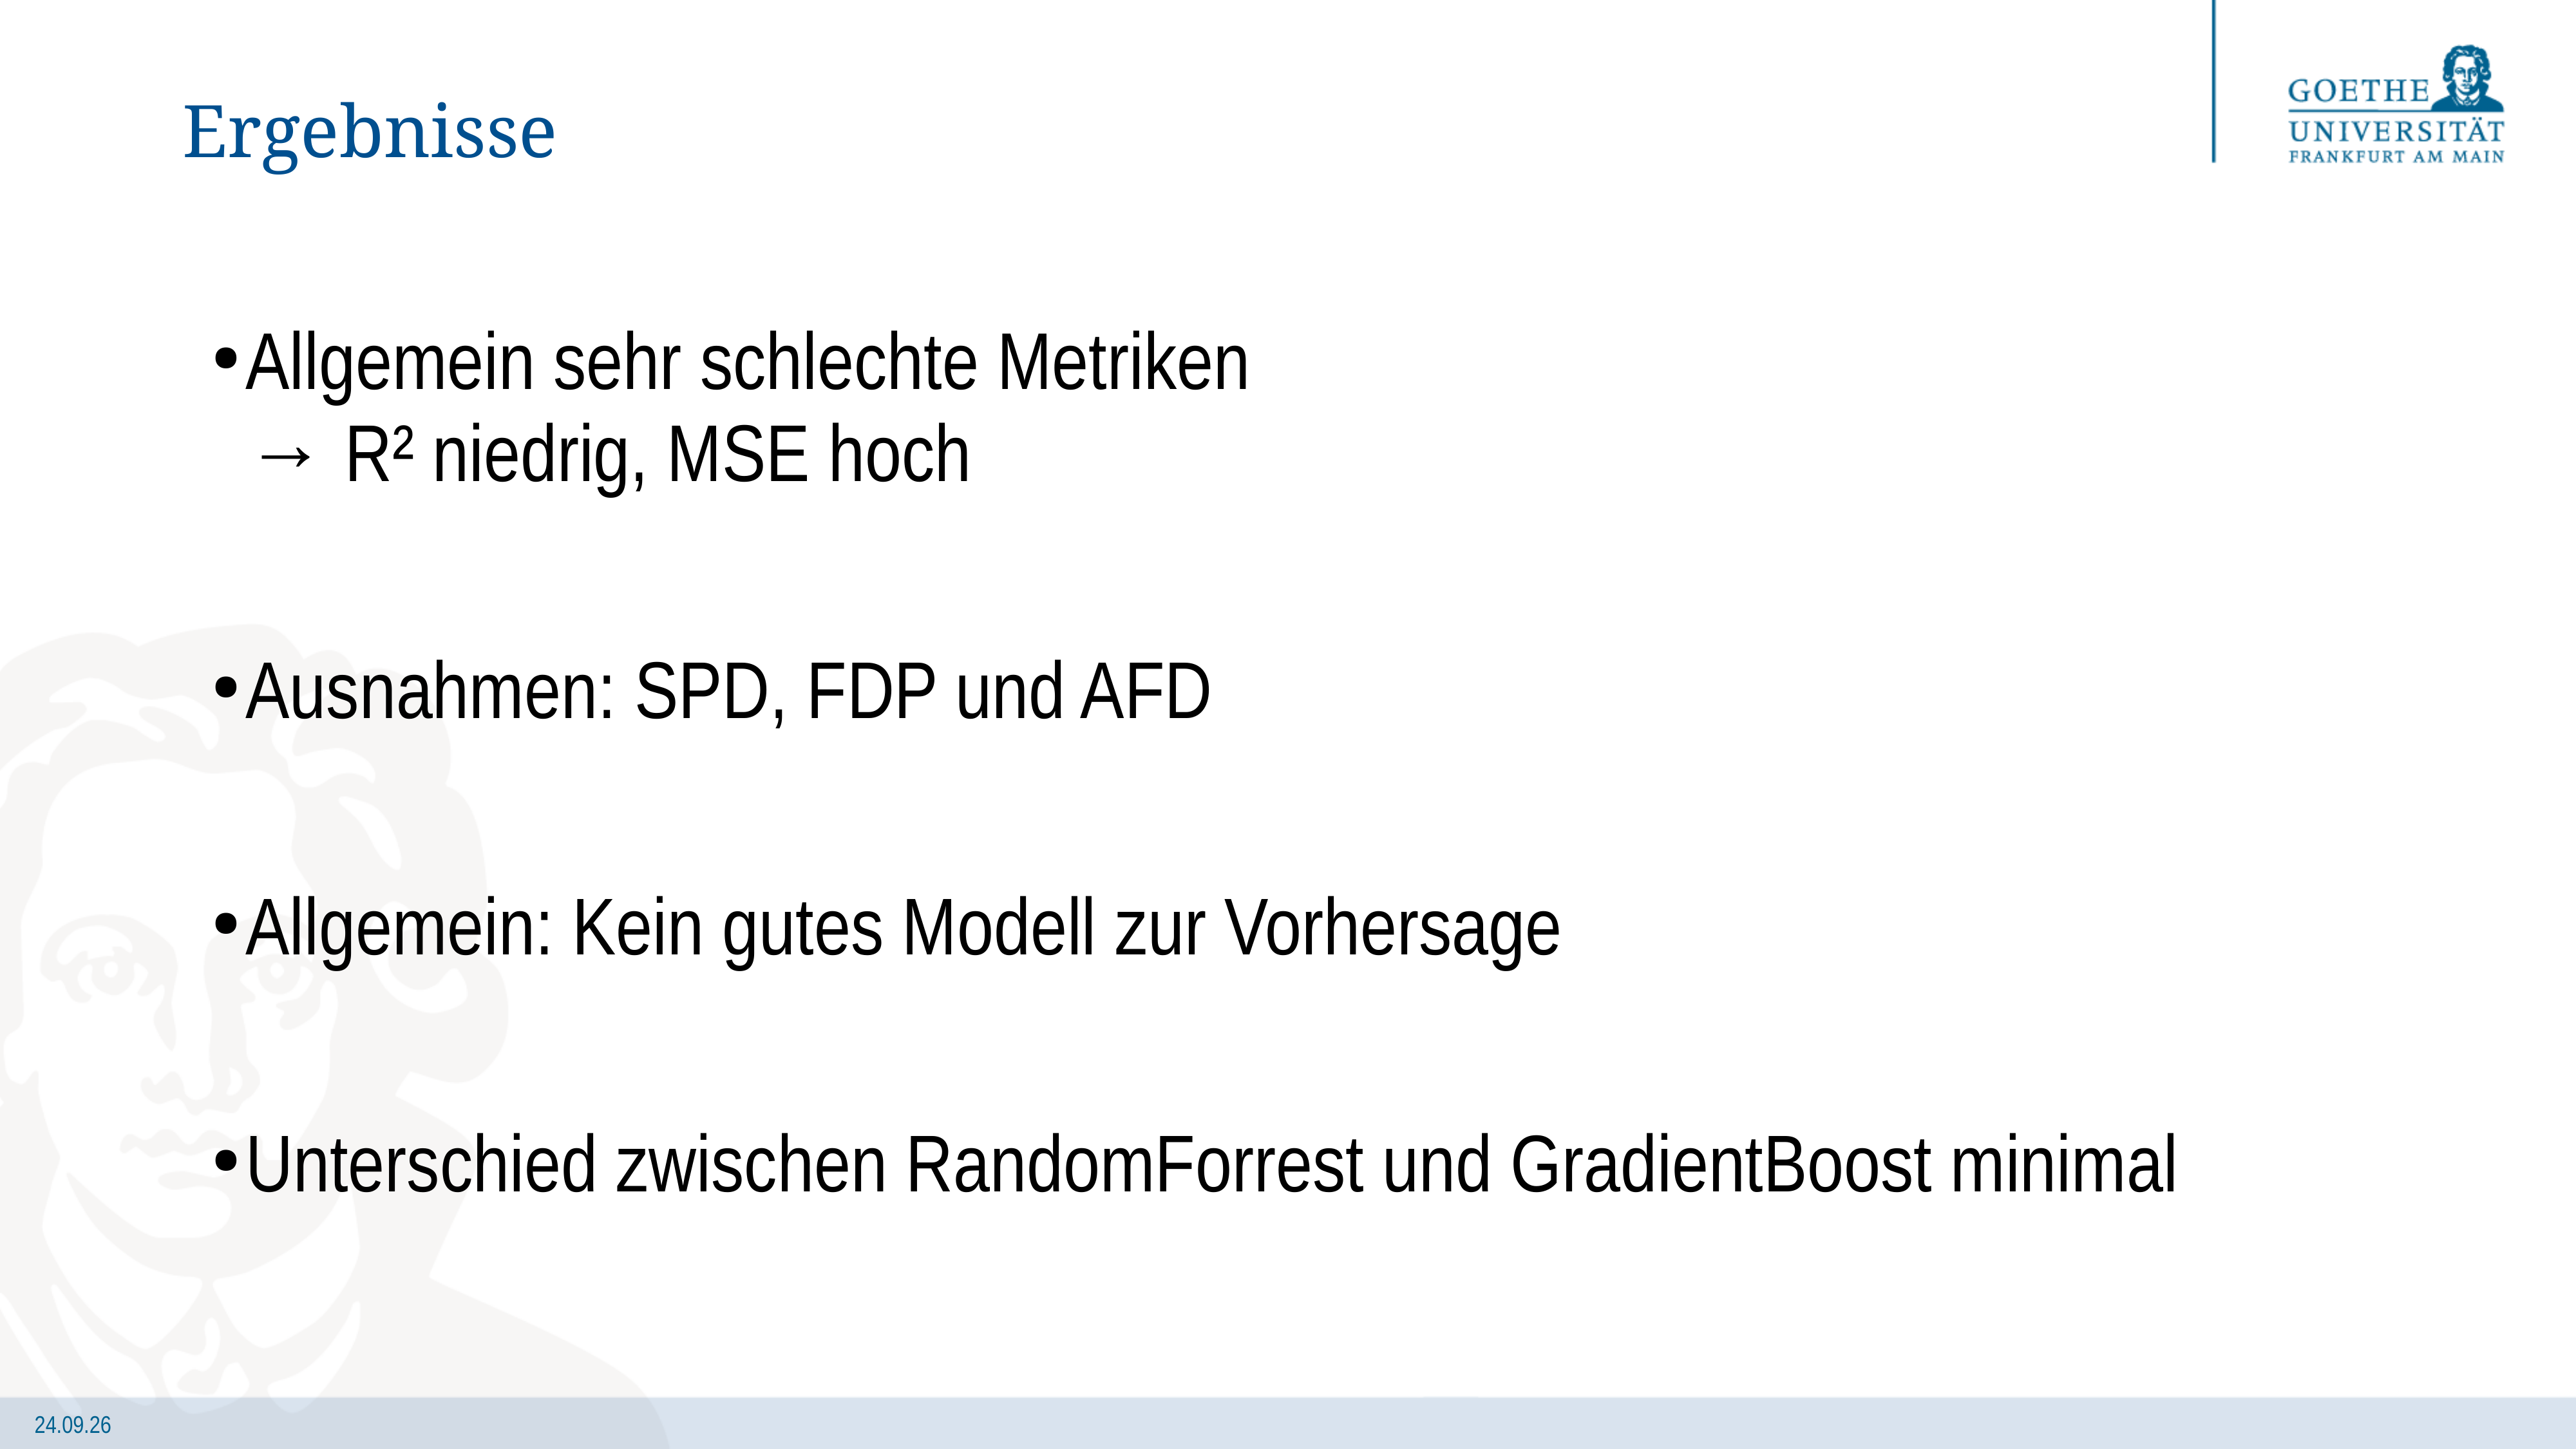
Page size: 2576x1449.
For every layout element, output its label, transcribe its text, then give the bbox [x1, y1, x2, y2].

title Ergebnisse [182, 53, 2177, 205]
list Allgemein sehr schlechte Metriken → R² niedrig, MSE hoch Ausnahmen: SPD, FDP und AFD Allgemein: Kein gutes Modell zur Vorhersage Unterschied zwischen RandomForrest und GradientBoost minimal [200, 314, 2351, 1354]
picture [0, 0, 2576, 1449]
